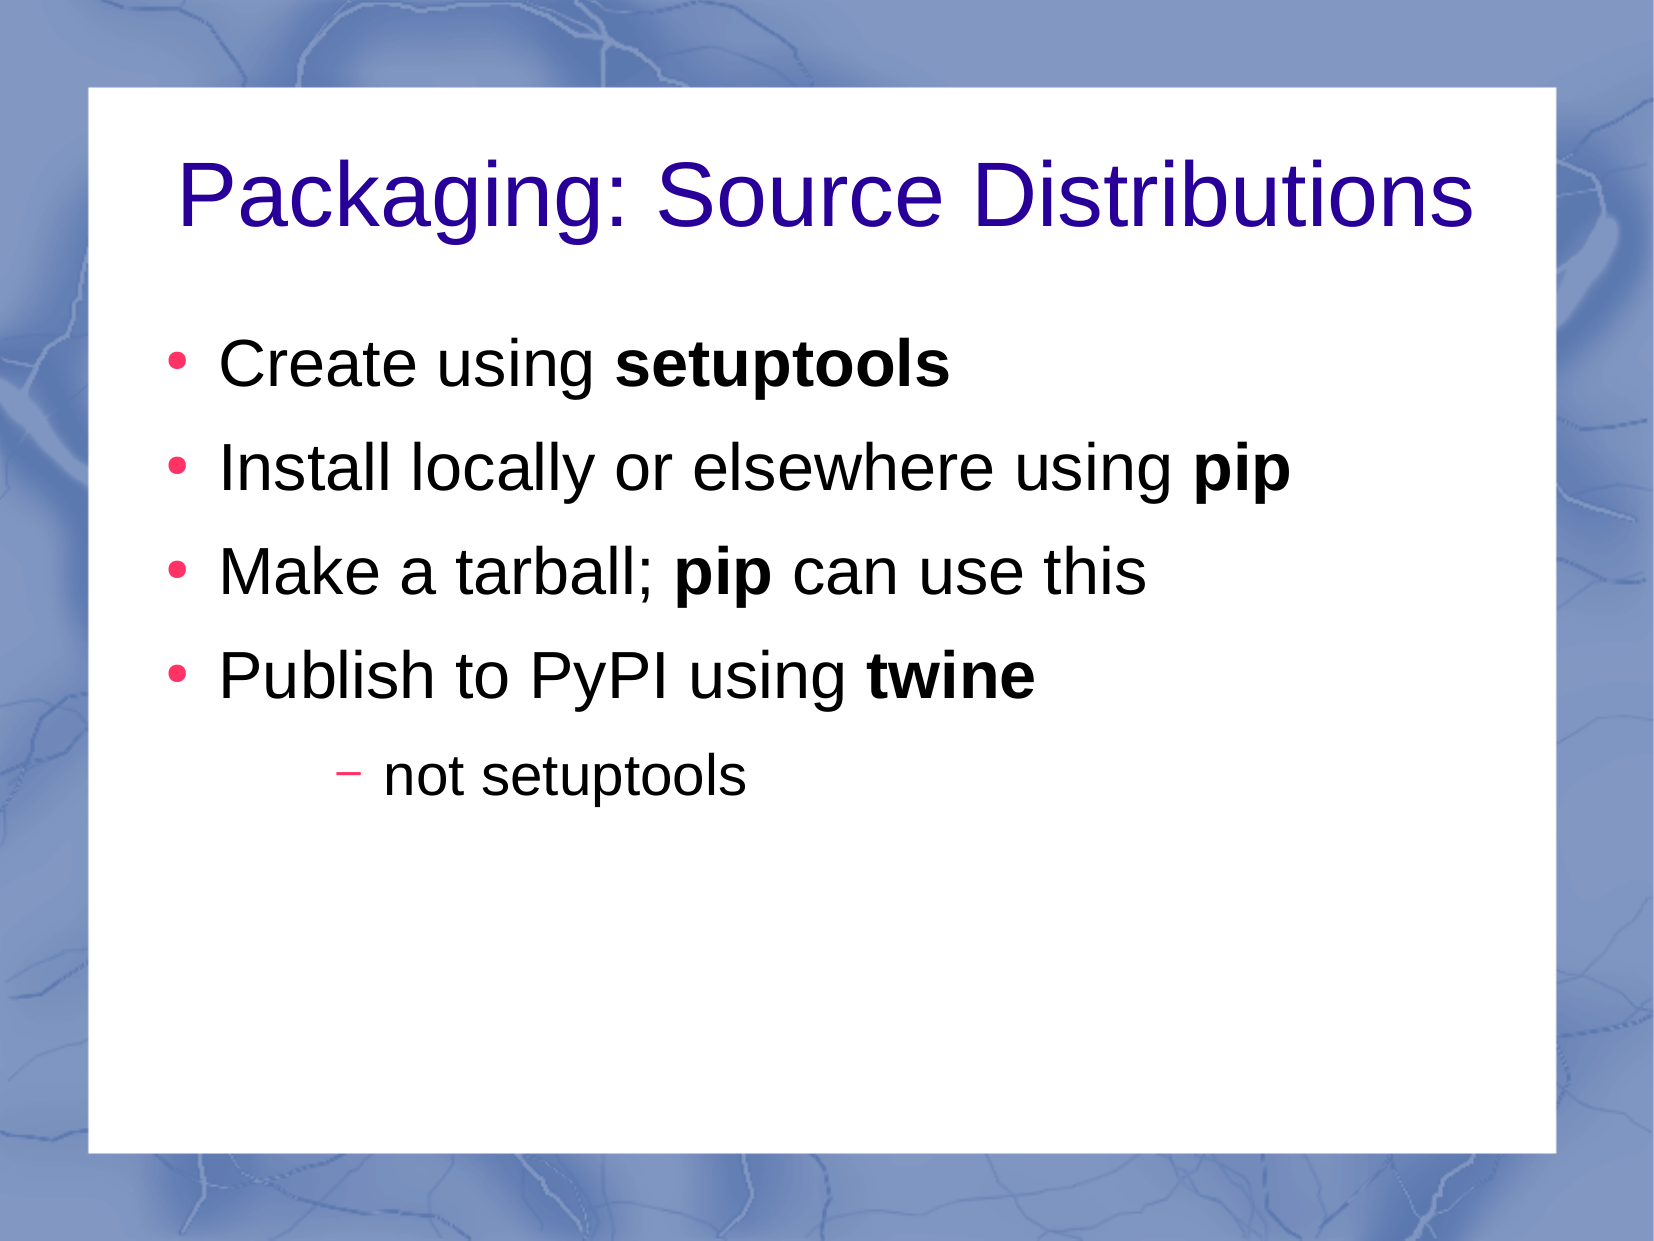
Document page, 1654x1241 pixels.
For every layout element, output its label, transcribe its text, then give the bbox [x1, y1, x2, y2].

picture [0, 0, 1654, 1241]
title Packaging: Source Distributions [118, 98, 1536, 291]
list Create using setuptools Install locally or elsewhere using pip Make a tarball; pip can use this Publish to PyPI using twine not setuptools [147, 325, 1506, 1217]
